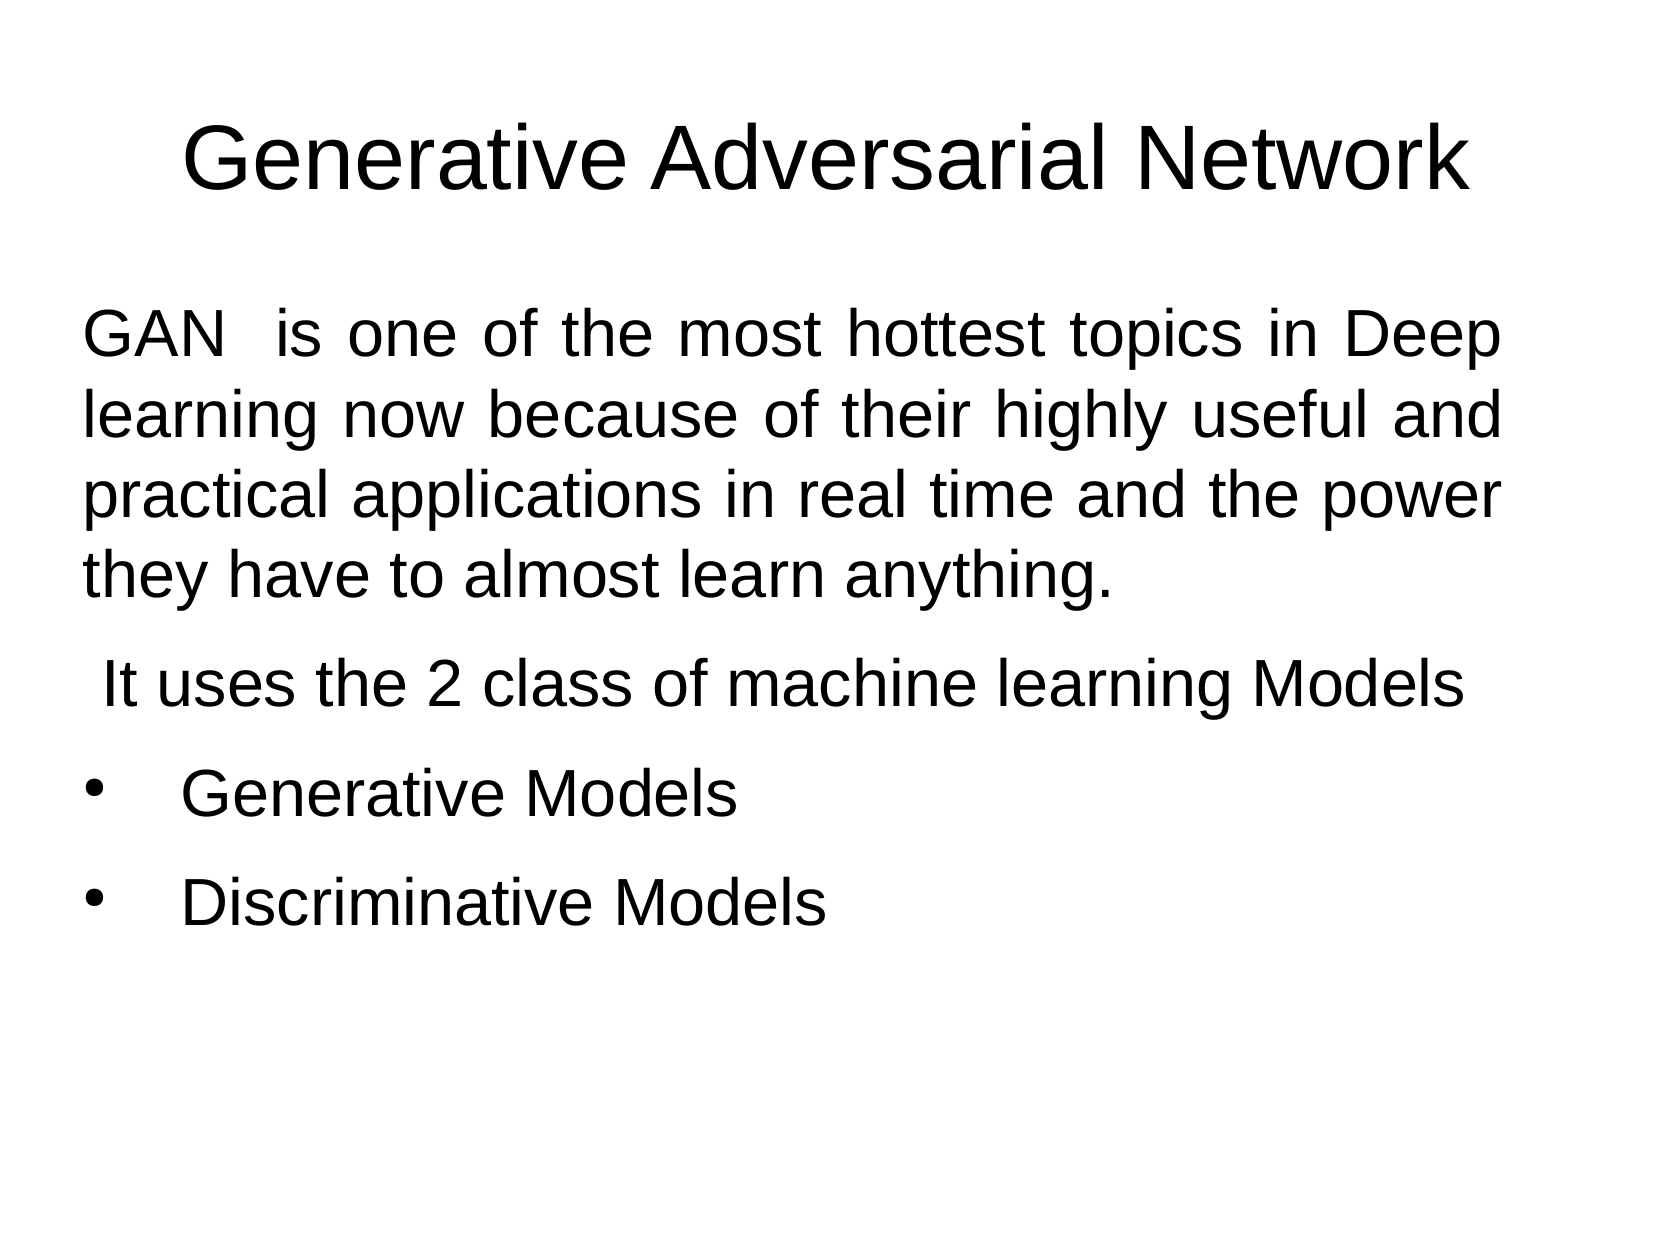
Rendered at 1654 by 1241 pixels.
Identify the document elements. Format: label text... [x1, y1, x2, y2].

title Generative Adversarial Network [82, 49, 1571, 257]
list GAN is one of the most hottest topics in Deep learning now because of their highly useful and practical applications in real time and the power they have to almost learn anything. It uses the 2 class of machine learning Models Generative Models Discriminative Models [82, 290, 1571, 1010]
